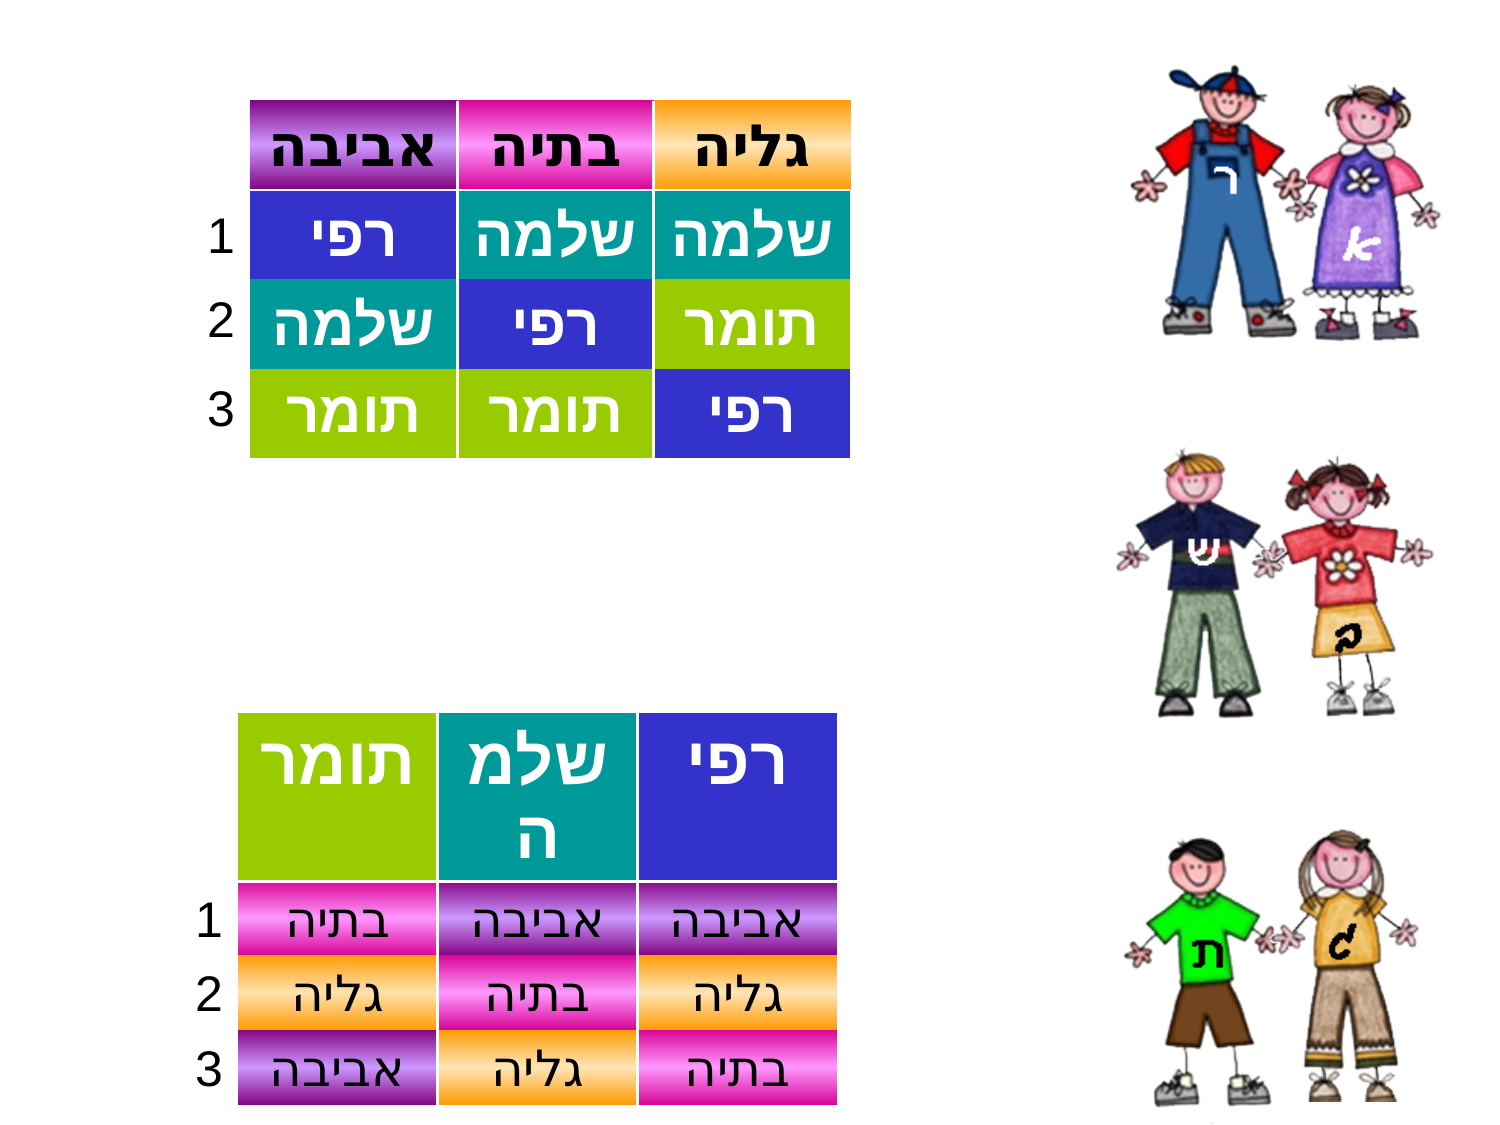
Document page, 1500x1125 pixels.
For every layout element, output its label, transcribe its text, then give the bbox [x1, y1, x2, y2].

picture [1093, 420, 1453, 738]
table_cell בתיה [439, 956, 636, 1031]
table_cell בתיה [238, 883, 436, 956]
table_header רפי [639, 713, 837, 880]
table_cell רפי [459, 279, 652, 369]
table_cell שלמה [250, 279, 456, 369]
table_cell גליה [639, 956, 837, 1031]
table_cell 1 [188, 882, 237, 955]
table_header גליה [655, 101, 850, 189]
table_header [188, 101, 250, 190]
table_cell אביבה [639, 883, 837, 956]
table_cell אביבה [238, 1031, 436, 1105]
table_cell 2 [188, 957, 237, 1029]
table_cell תומר [459, 369, 652, 458]
picture [1098, 812, 1446, 1124]
table_cell תומר [250, 369, 456, 458]
table_cell רפי [655, 369, 850, 458]
table_cell 3 [188, 360, 250, 458]
table_cell אביבה [439, 883, 636, 956]
table_cell 3 [188, 1032, 237, 1105]
table_cell שלמה [655, 191, 850, 279]
table_cell שלמה [459, 191, 652, 279]
table_header אביבה [250, 101, 456, 189]
table_cell גליה [439, 1031, 636, 1105]
table_cell תומר [655, 279, 850, 369]
table_cell גליה [238, 956, 436, 1031]
picture [1100, 37, 1477, 371]
table_header תומר [238, 713, 436, 880]
table_header בתיה [459, 101, 652, 189]
table_cell 2 [188, 281, 250, 357]
table_cell בתיה [639, 1031, 837, 1105]
table_header שלמה [439, 713, 636, 880]
table_cell 1 [188, 190, 250, 278]
table_header [188, 713, 237, 881]
table_cell רפי [250, 191, 456, 279]
